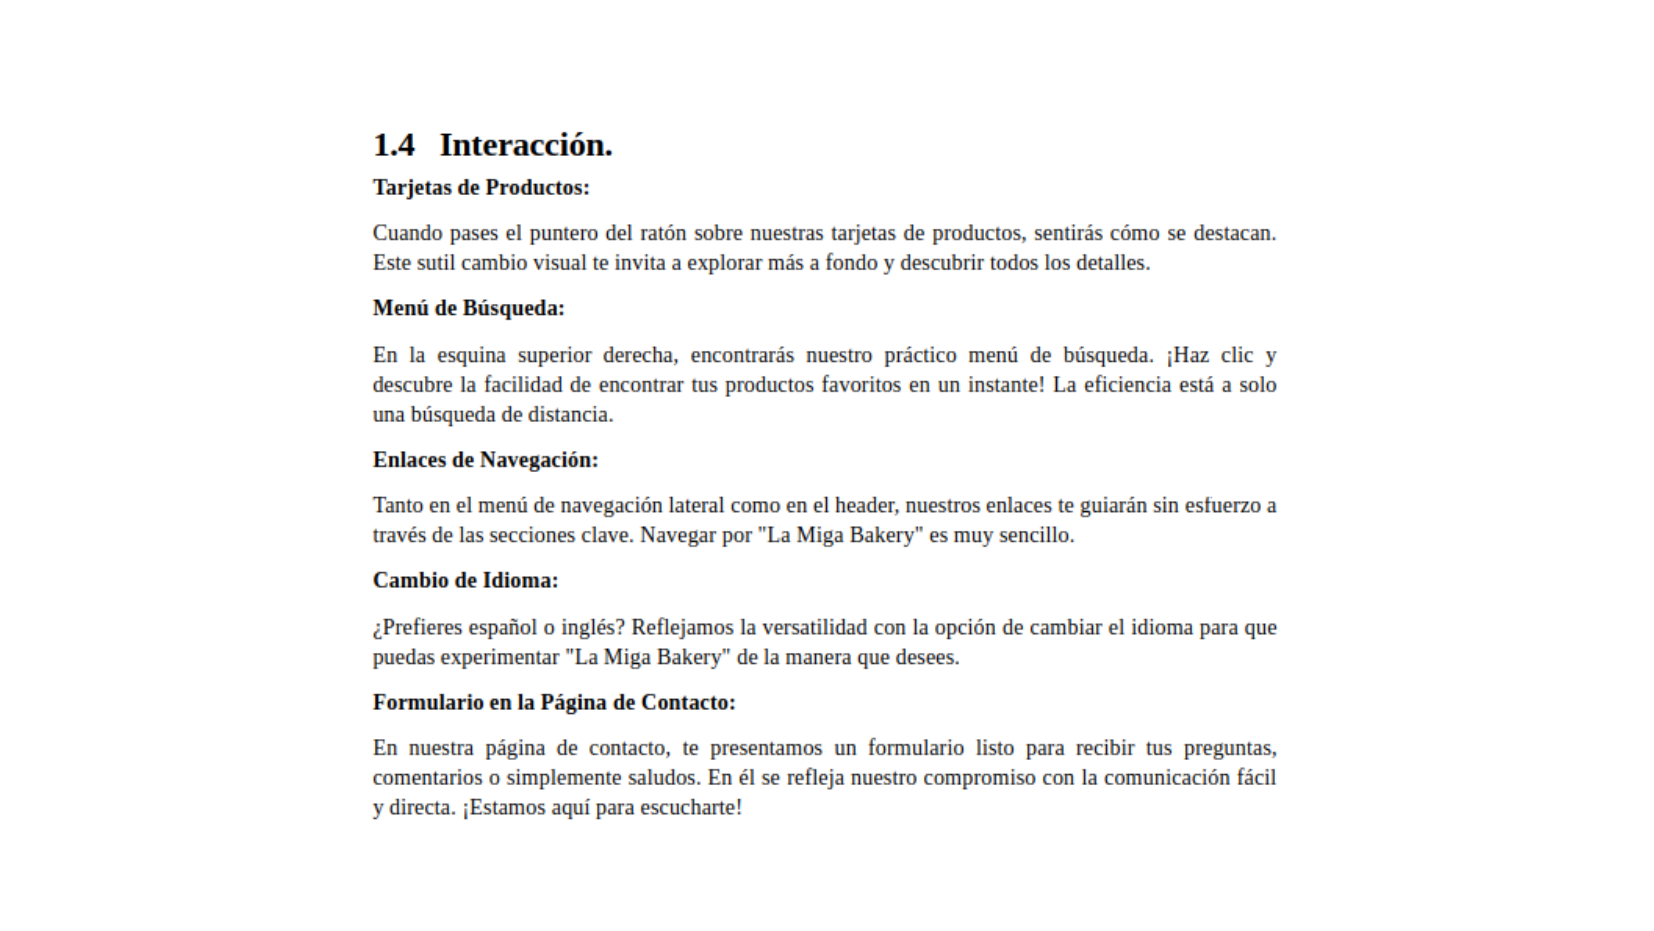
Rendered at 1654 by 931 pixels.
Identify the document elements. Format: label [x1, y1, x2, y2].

picture [363, 123, 1300, 857]
